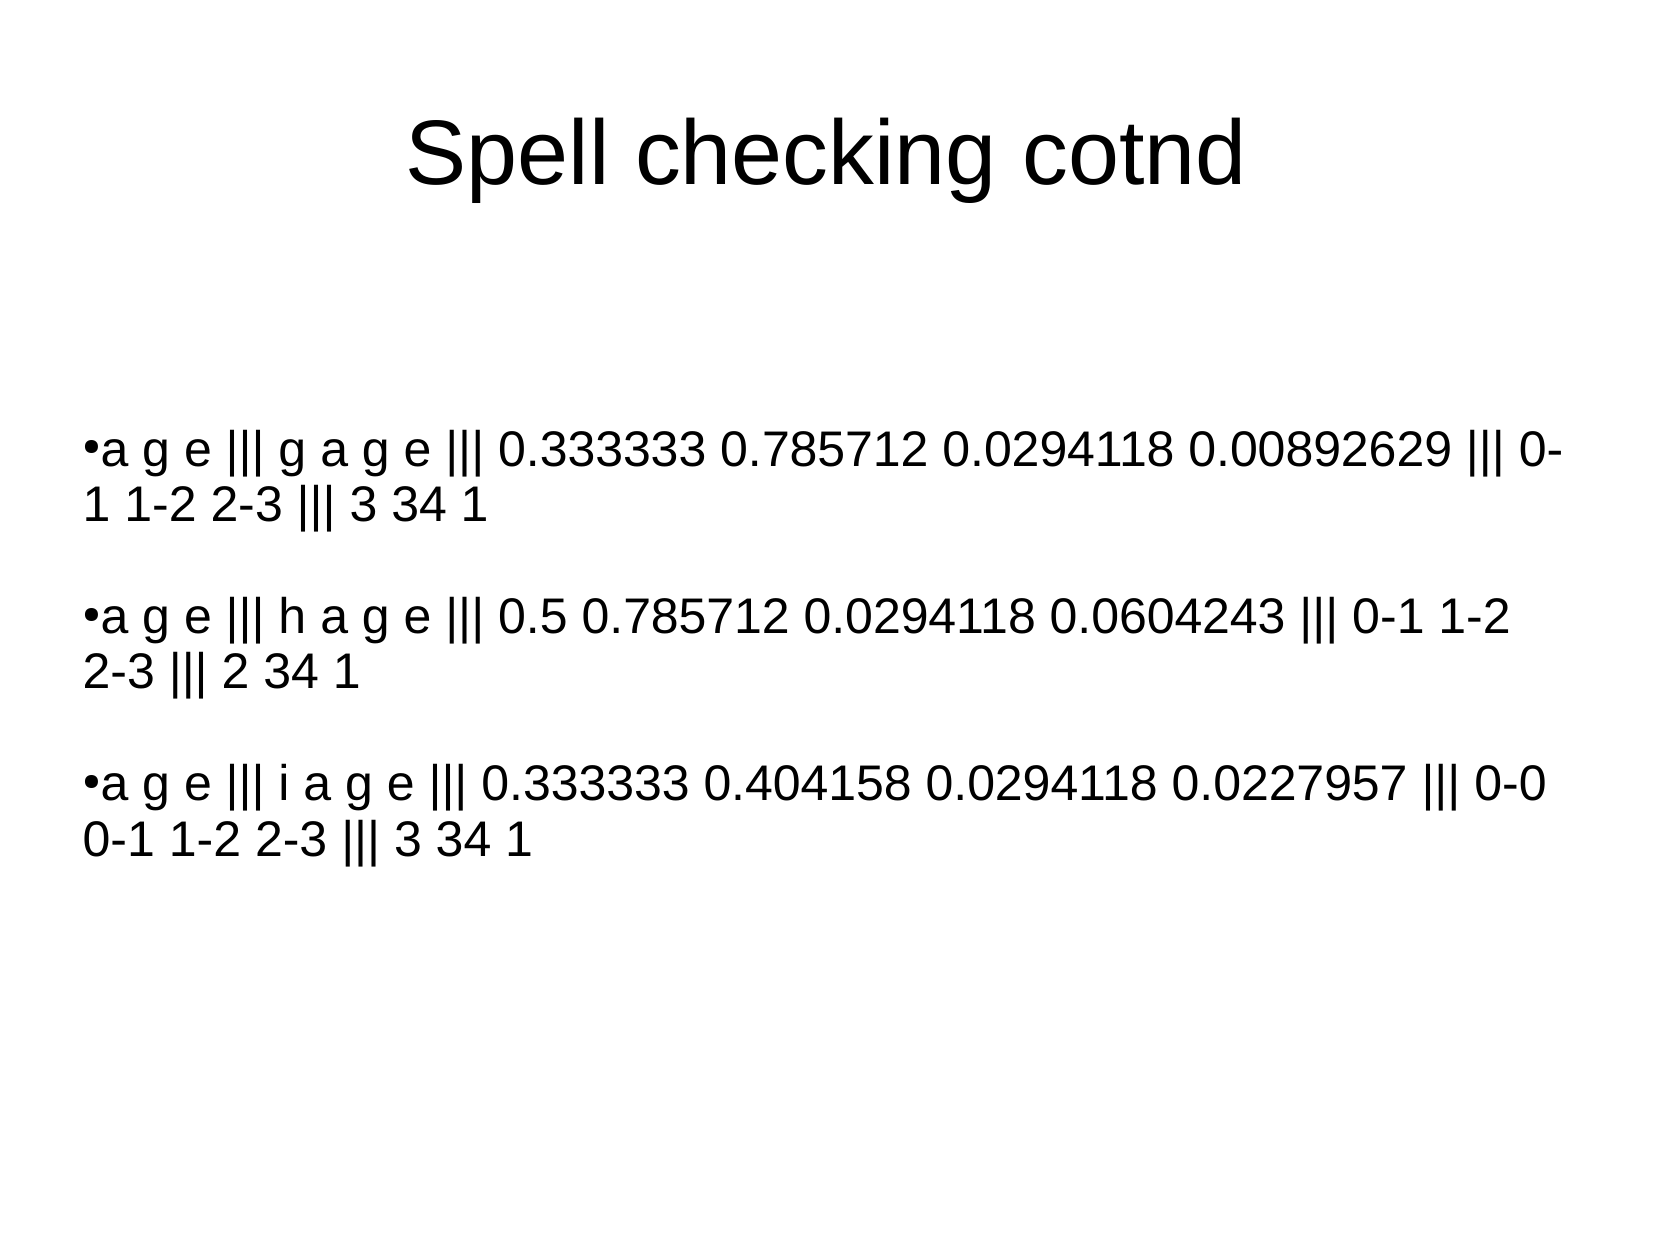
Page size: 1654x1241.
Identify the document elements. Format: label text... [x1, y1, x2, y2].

title Spell checking cotnd [82, 56, 1571, 250]
subtitle a g e ||| g a g e ||| 0.333333 0.785712 0.0294118 0.00892629 ||| 0-1 1-2 2-3 ||| 3 34 1 a g e ||| h a g e ||| 0.5 0.785712 0.0294118 0.0604243 ||| 0-1 1-2 2-3 ||| 2 34 1 a g e ||| i a g e ||| 0.333333 0.404158 0.0294118 0.0227957 ||| 0-0 0-1 1-2 2-3 ||| 3 34 1 [82, 297, 1571, 1102]
